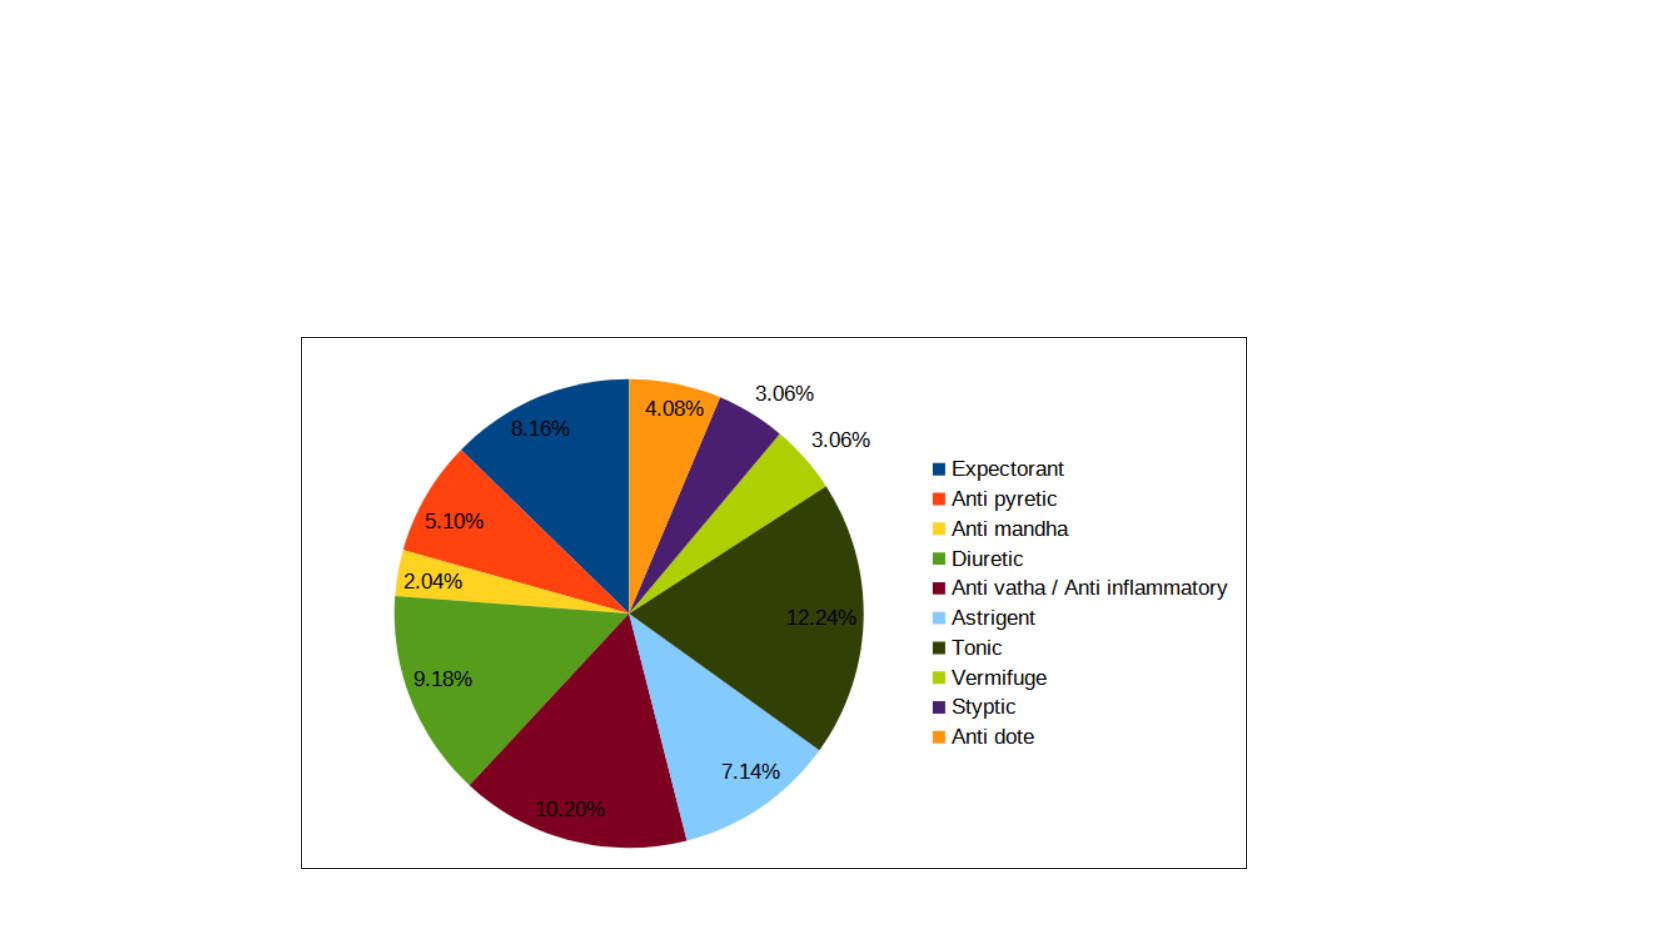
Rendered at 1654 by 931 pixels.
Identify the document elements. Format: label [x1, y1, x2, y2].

picture [301, 337, 1247, 869]
